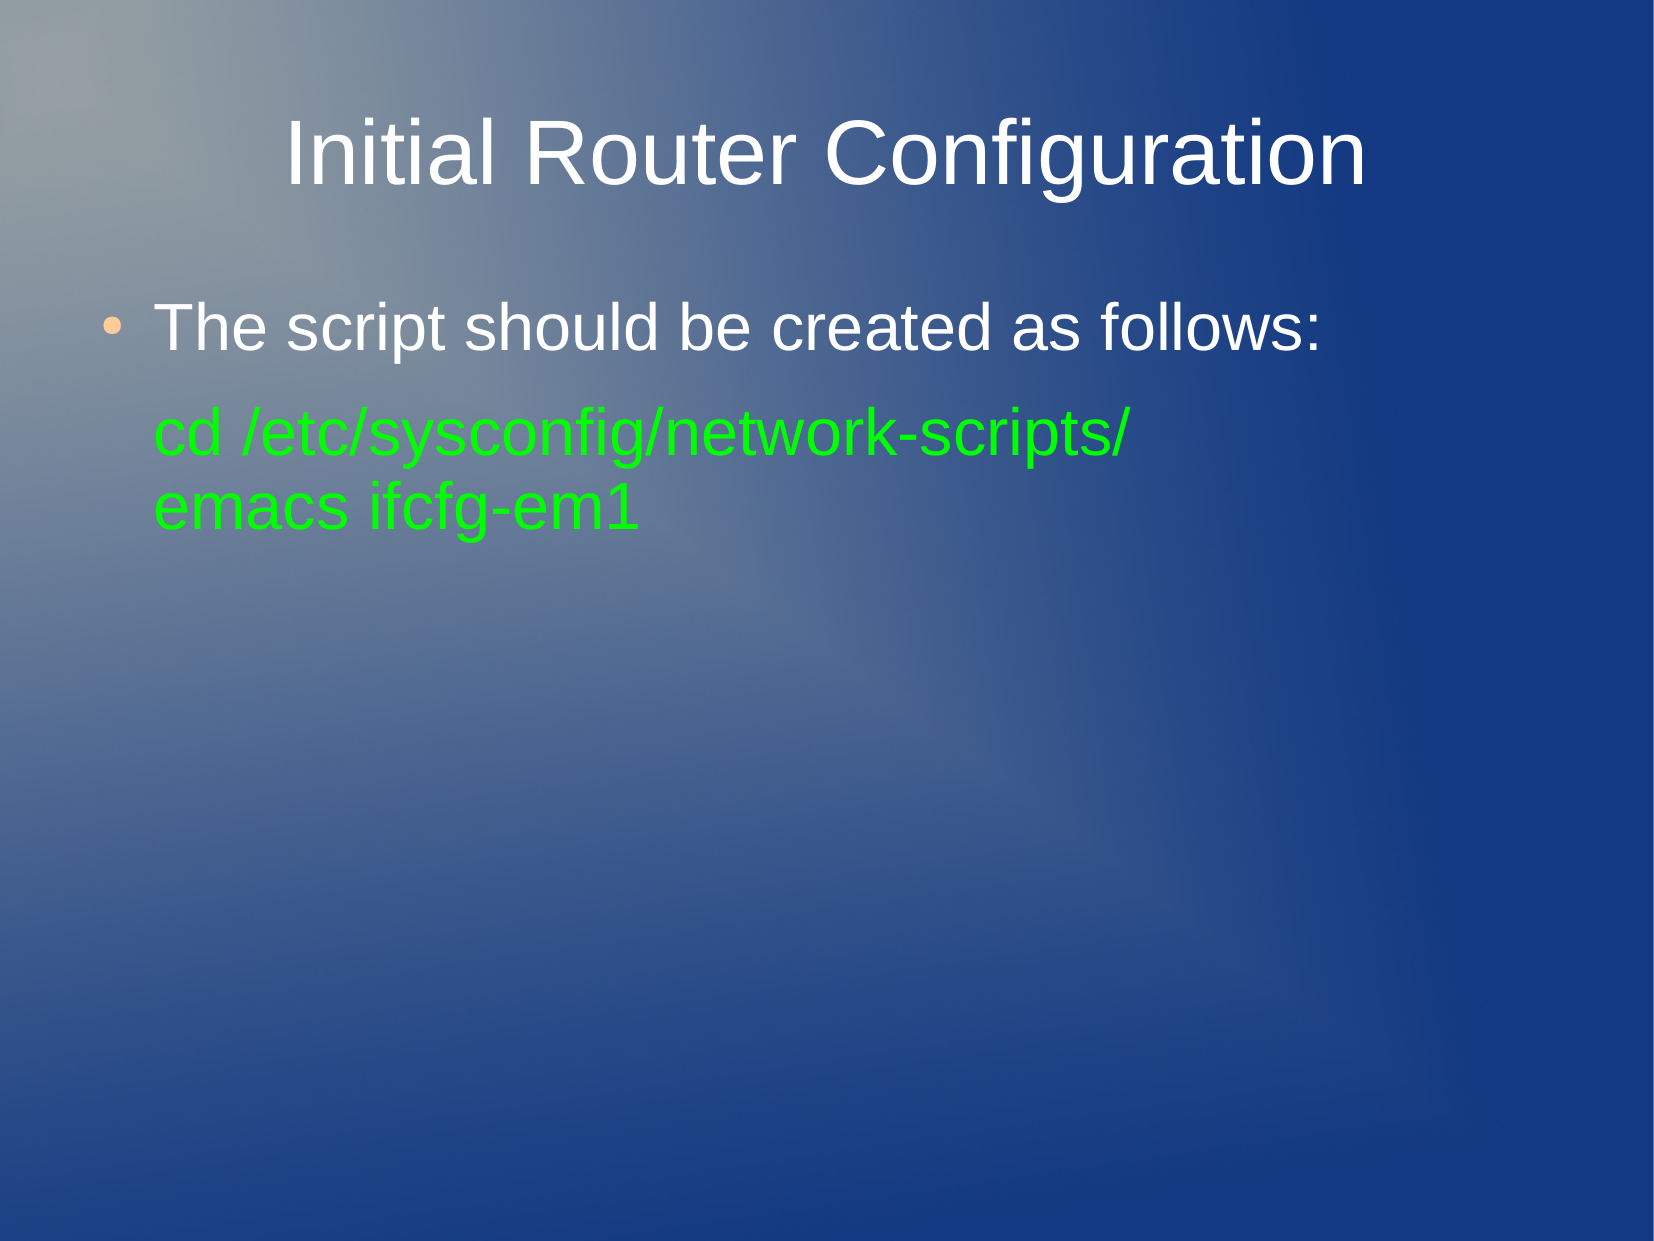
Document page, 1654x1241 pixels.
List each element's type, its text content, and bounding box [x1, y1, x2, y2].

list The script should be created as follows: cd /etc/sysconfig/network-scripts/ emacs ifcfg-em1 [82, 290, 1571, 1109]
title Initial Router Configuration [82, 49, 1571, 257]
picture [0, 0, 1654, 1241]
